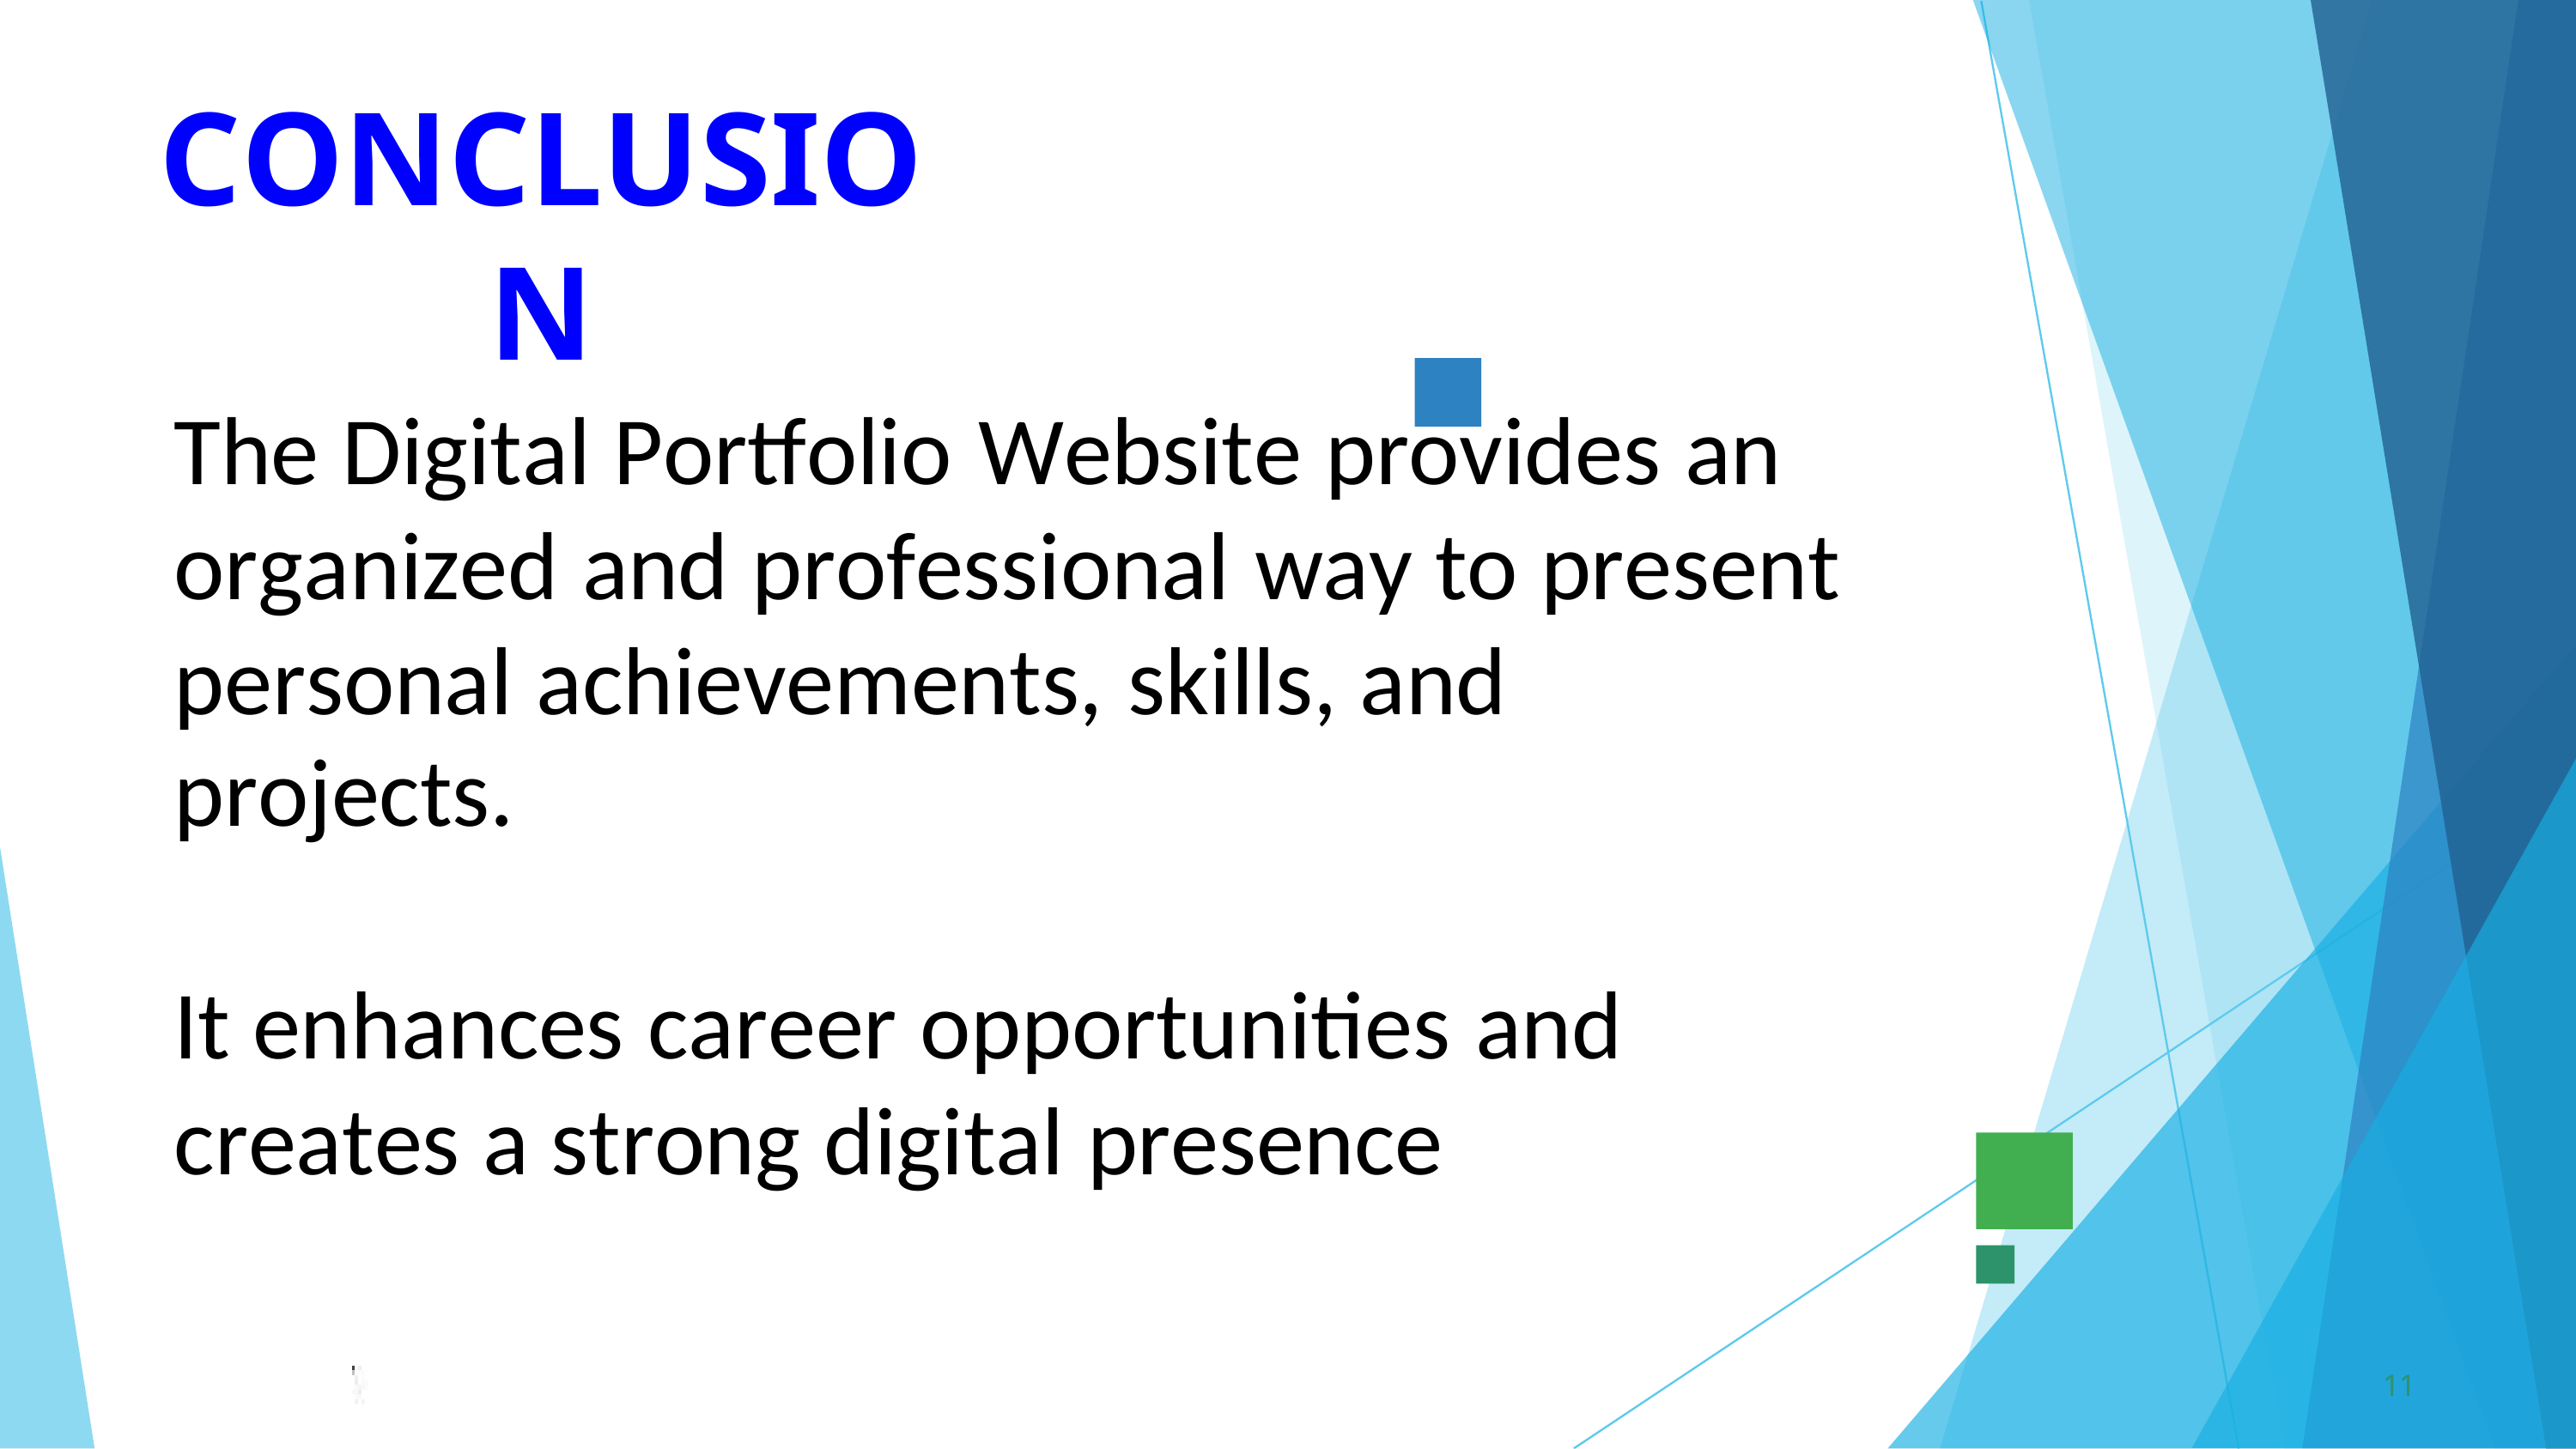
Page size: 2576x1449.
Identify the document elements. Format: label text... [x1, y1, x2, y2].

list The Digital Portfolio Website provides an organized and professional way to present personal achievements, skills, and projects. It enhances career opportunities and creates a strong digital presence [170, 382, 1843, 1194]
text_box [1976, 1245, 2015, 1284]
text_box [1976, 1132, 2073, 1229]
text_box [1414, 358, 1482, 382]
text_box [2377, 1367, 2422, 1405]
title CONCLUSION [157, 75, 933, 233]
picture [352, 1366, 368, 1404]
